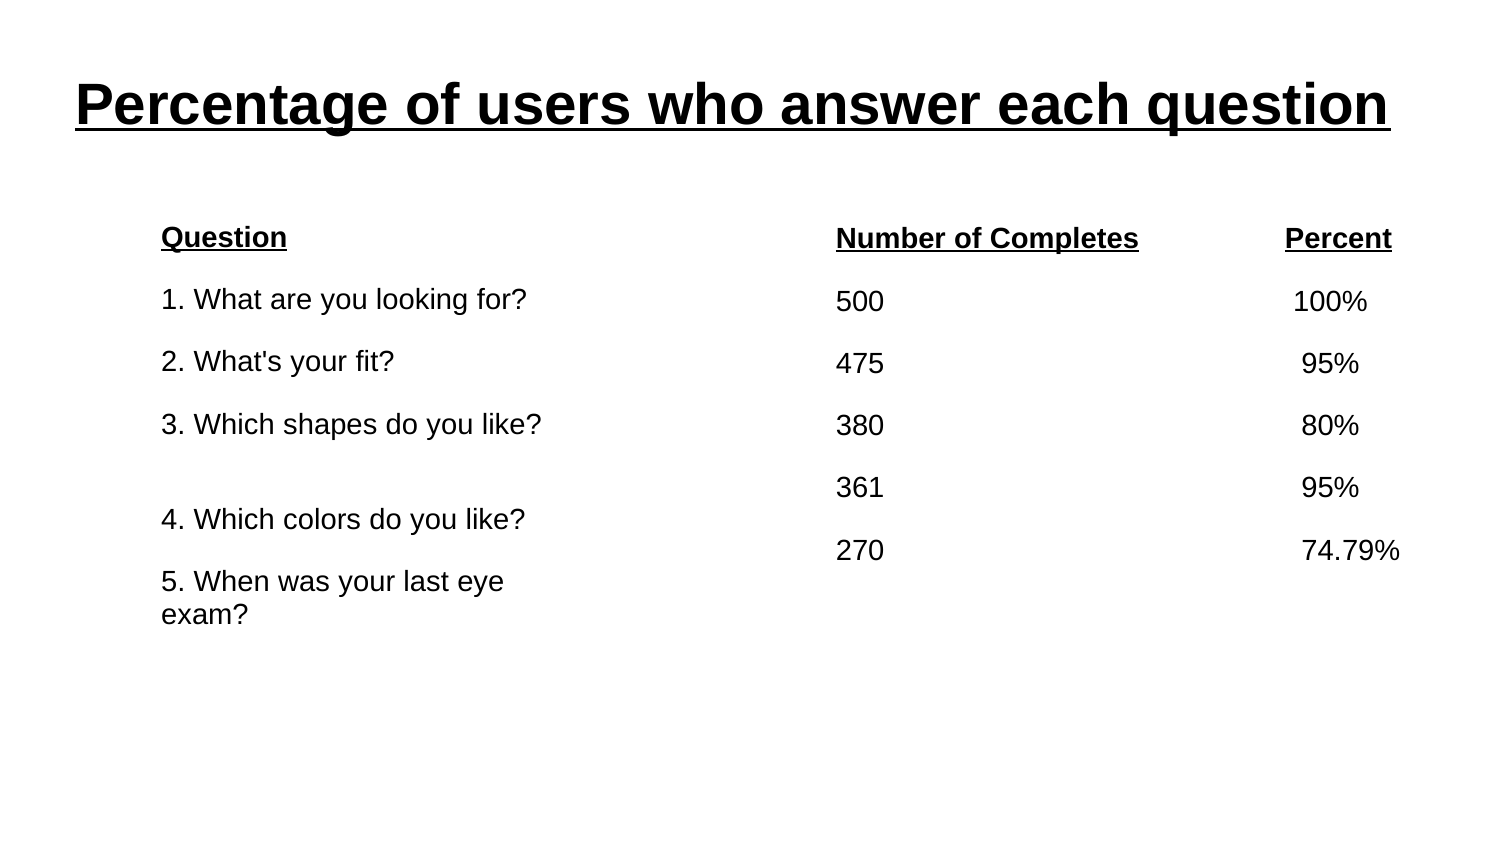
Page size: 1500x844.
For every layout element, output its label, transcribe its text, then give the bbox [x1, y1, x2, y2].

list Number of Completes Percent 500 100% 475 95% 380 80% 361 95% 270 74.79% [765, 222, 1424, 780]
title Percentage of users who answer each question [75, 33, 1425, 175]
list Question 1. What are you looking for? 2. What's your fit? 3. Which shapes do you like? 4. Which colors do you like? 5. When was your last eye exam? [90, 220, 586, 691]
